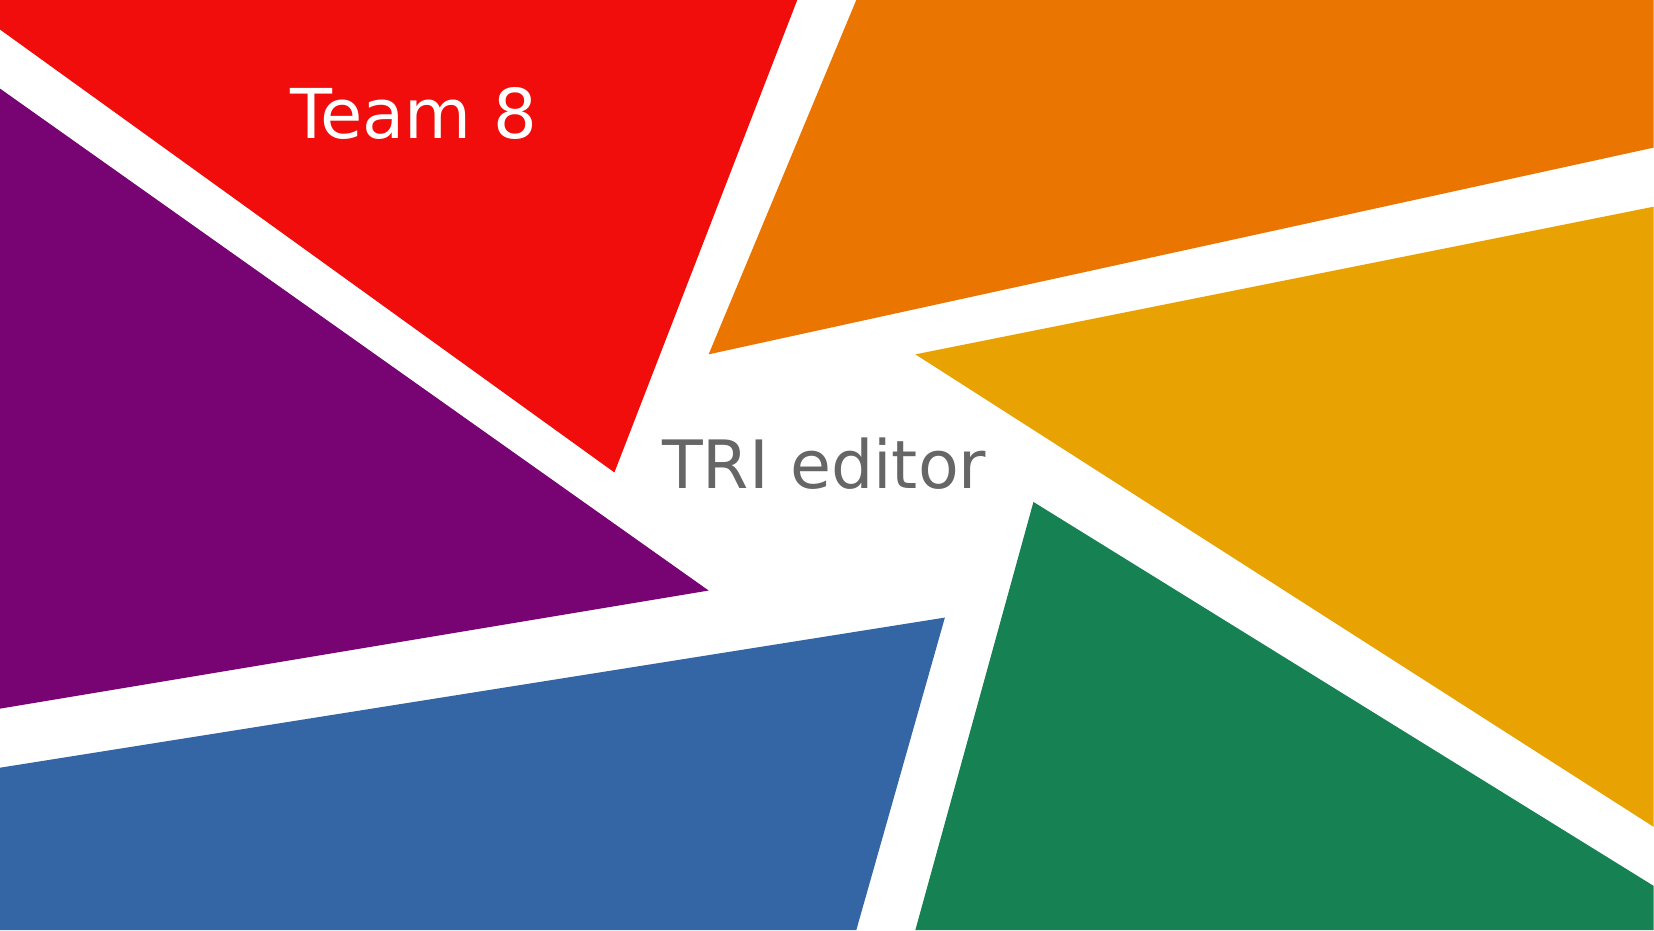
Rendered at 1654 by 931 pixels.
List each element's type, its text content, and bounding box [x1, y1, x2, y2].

subtitle TRI editor [614, 313, 1035, 618]
title Team 8 [82, 37, 746, 193]
